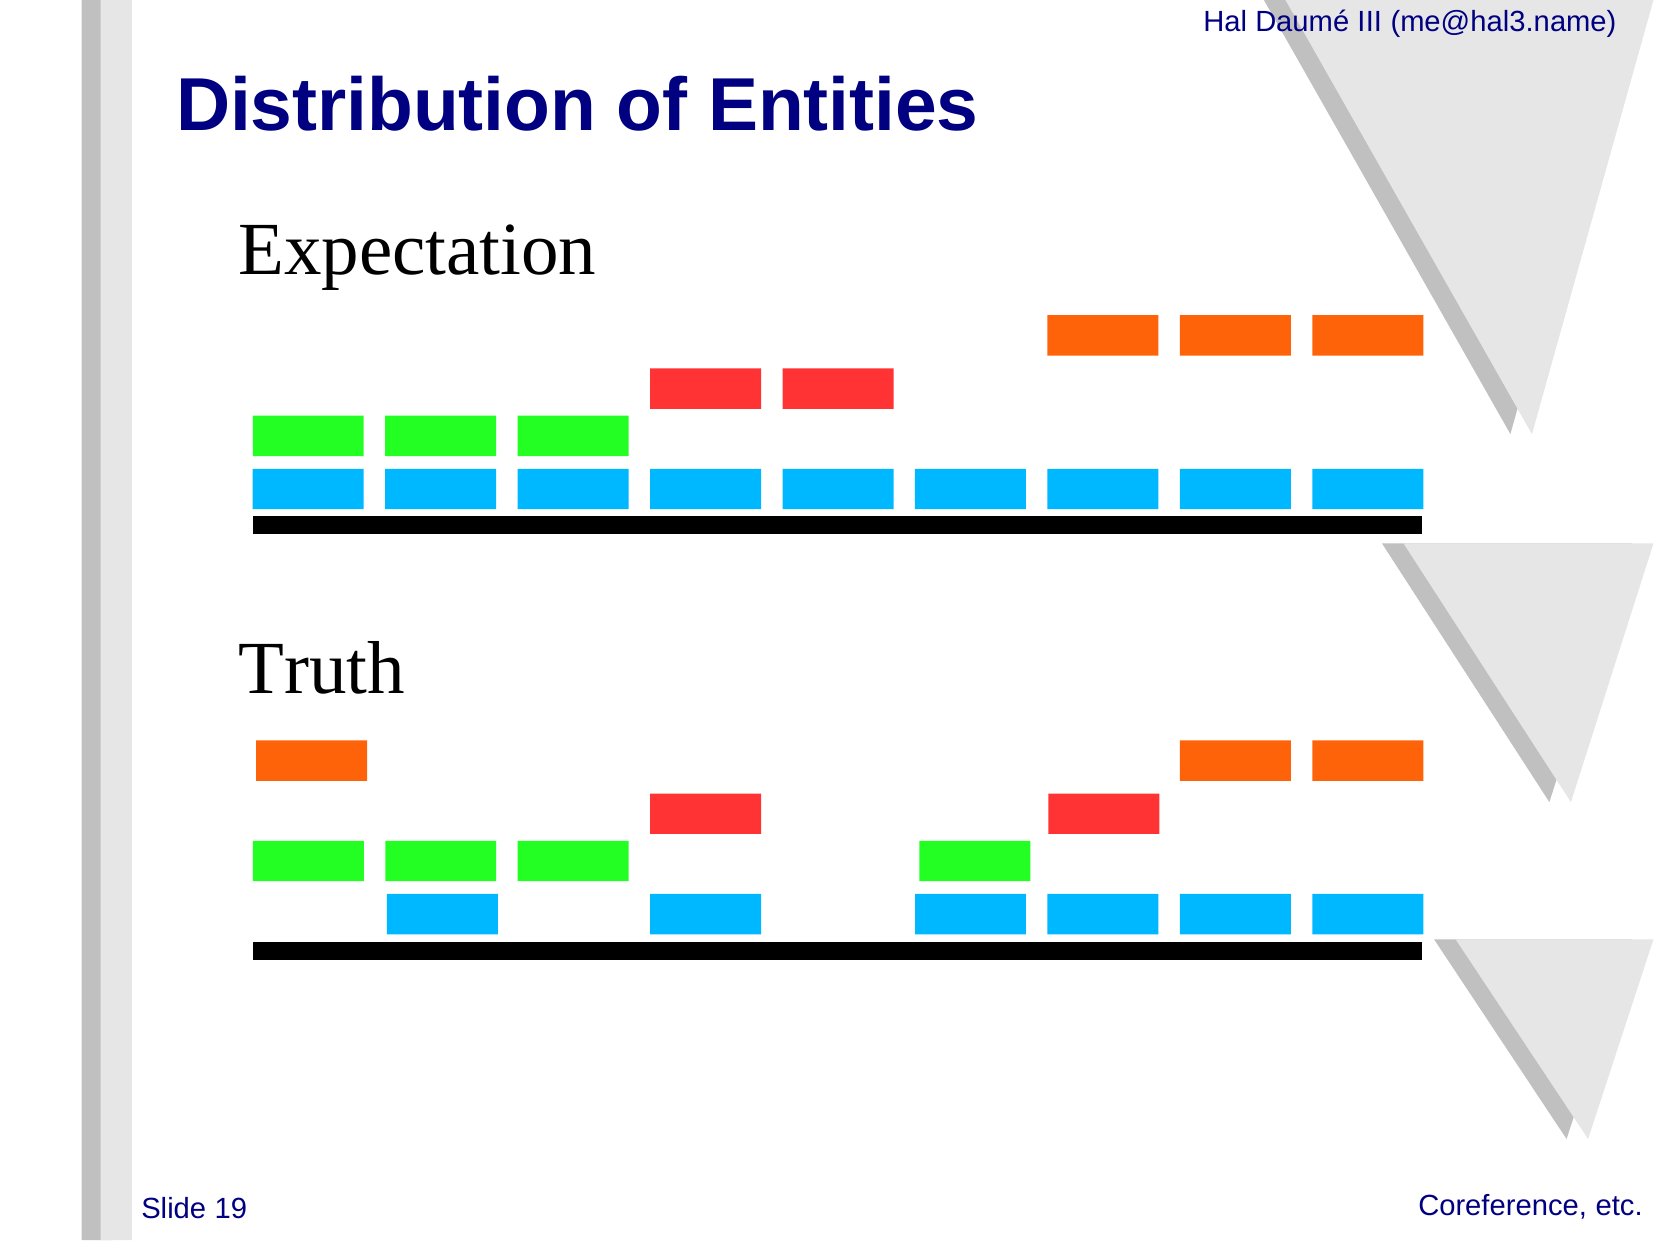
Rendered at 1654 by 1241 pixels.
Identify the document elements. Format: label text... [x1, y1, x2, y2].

text_box [1048, 793, 1160, 834]
text_box [1047, 893, 1159, 935]
text_box [915, 893, 1026, 935]
text_box [1179, 740, 1291, 781]
text_box [252, 468, 364, 510]
text_box [252, 415, 364, 457]
text_box [385, 468, 497, 510]
text_box [1179, 315, 1291, 356]
text_box [650, 468, 762, 510]
text_box [1312, 893, 1424, 935]
text_box [517, 468, 629, 510]
text_box [782, 468, 894, 510]
text_box Truth [238, 626, 403, 710]
text_box [385, 840, 497, 882]
text_box [1179, 468, 1291, 510]
text_box [1047, 315, 1159, 356]
text_box [919, 840, 1031, 882]
text_box [650, 793, 762, 834]
text_box [782, 368, 894, 409]
text_box [517, 840, 629, 882]
text_box Expectation [238, 207, 590, 291]
text_box [256, 740, 368, 781]
text_box [1047, 468, 1159, 510]
text_box [1312, 315, 1424, 356]
text_box [914, 468, 1026, 510]
text_box [1312, 468, 1424, 510]
text_box [1312, 740, 1424, 781]
text_box [252, 840, 364, 882]
text_box [385, 415, 497, 457]
text_box [650, 368, 762, 409]
text_box [650, 893, 762, 935]
text_box [517, 415, 629, 457]
text_box [386, 893, 498, 935]
text_box [1179, 893, 1291, 935]
title Distribution of Entities [176, 44, 1509, 166]
